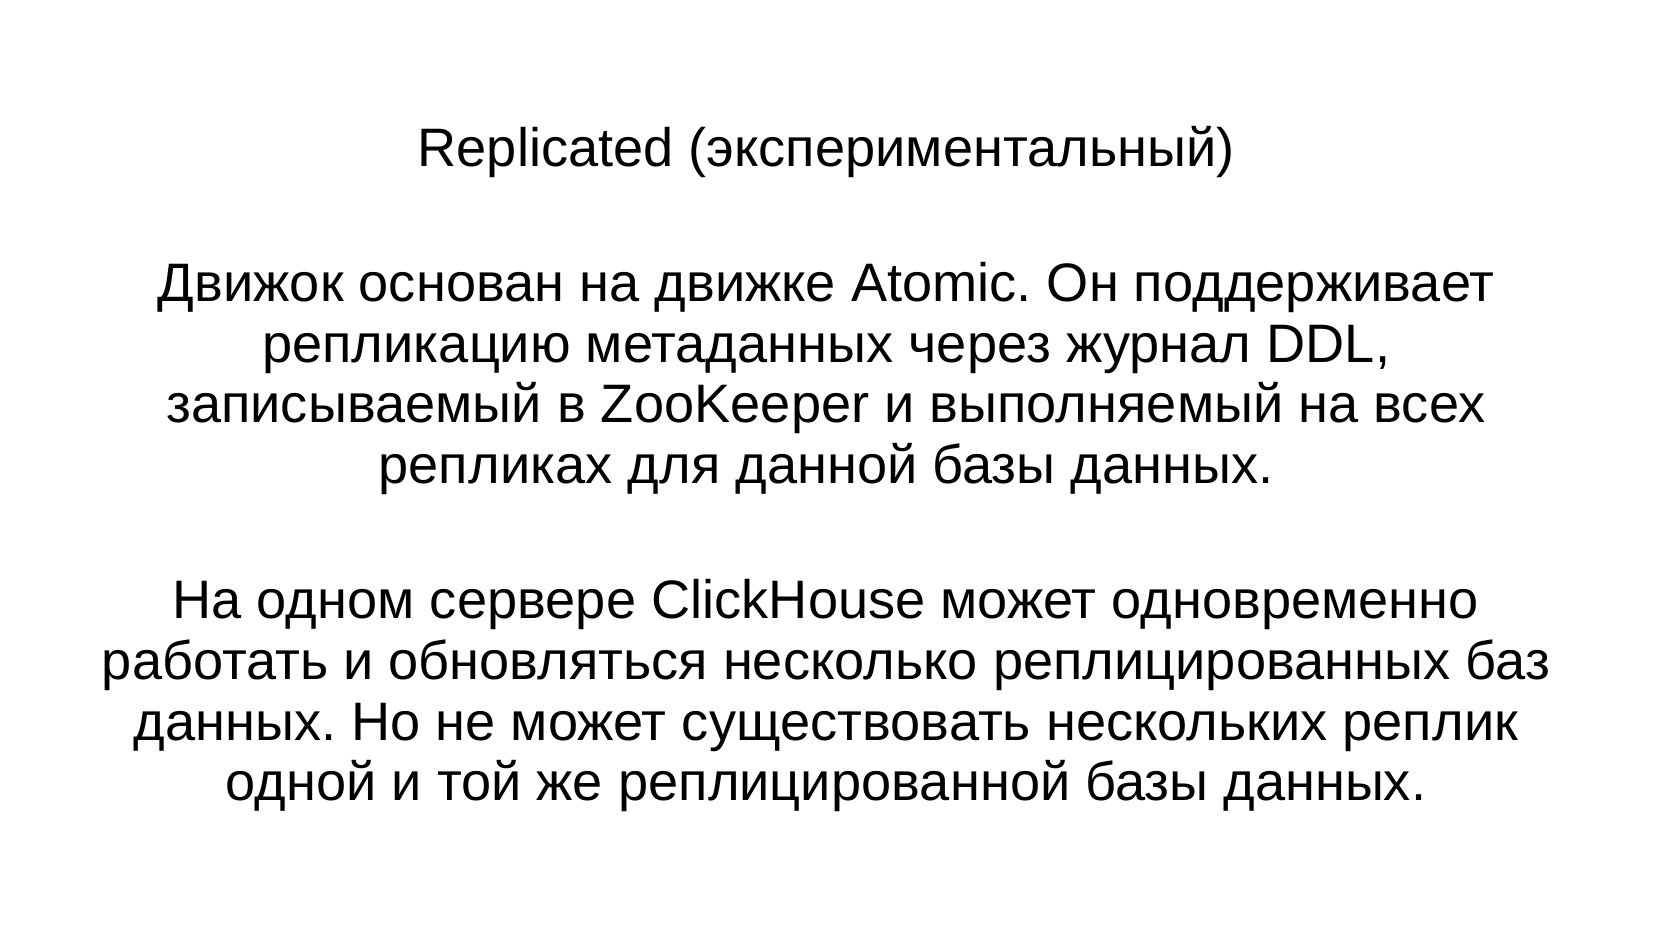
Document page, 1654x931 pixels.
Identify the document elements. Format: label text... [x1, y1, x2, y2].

subtitle Replicated (экспериментальный) Движок основан на движке Atomic. Он поддерживает репликацию метаданных через журнал DDL, записываемый в ZooKeeper и выполняемый на всех репликах для данной базы данных. На одном сервере ClickHouse может одновременно работать и обновляться несколько реплицированных баз данных. Но не может существовать нескольких реплик одной и той же реплицированной базы данных. [82, 89, 1571, 840]
